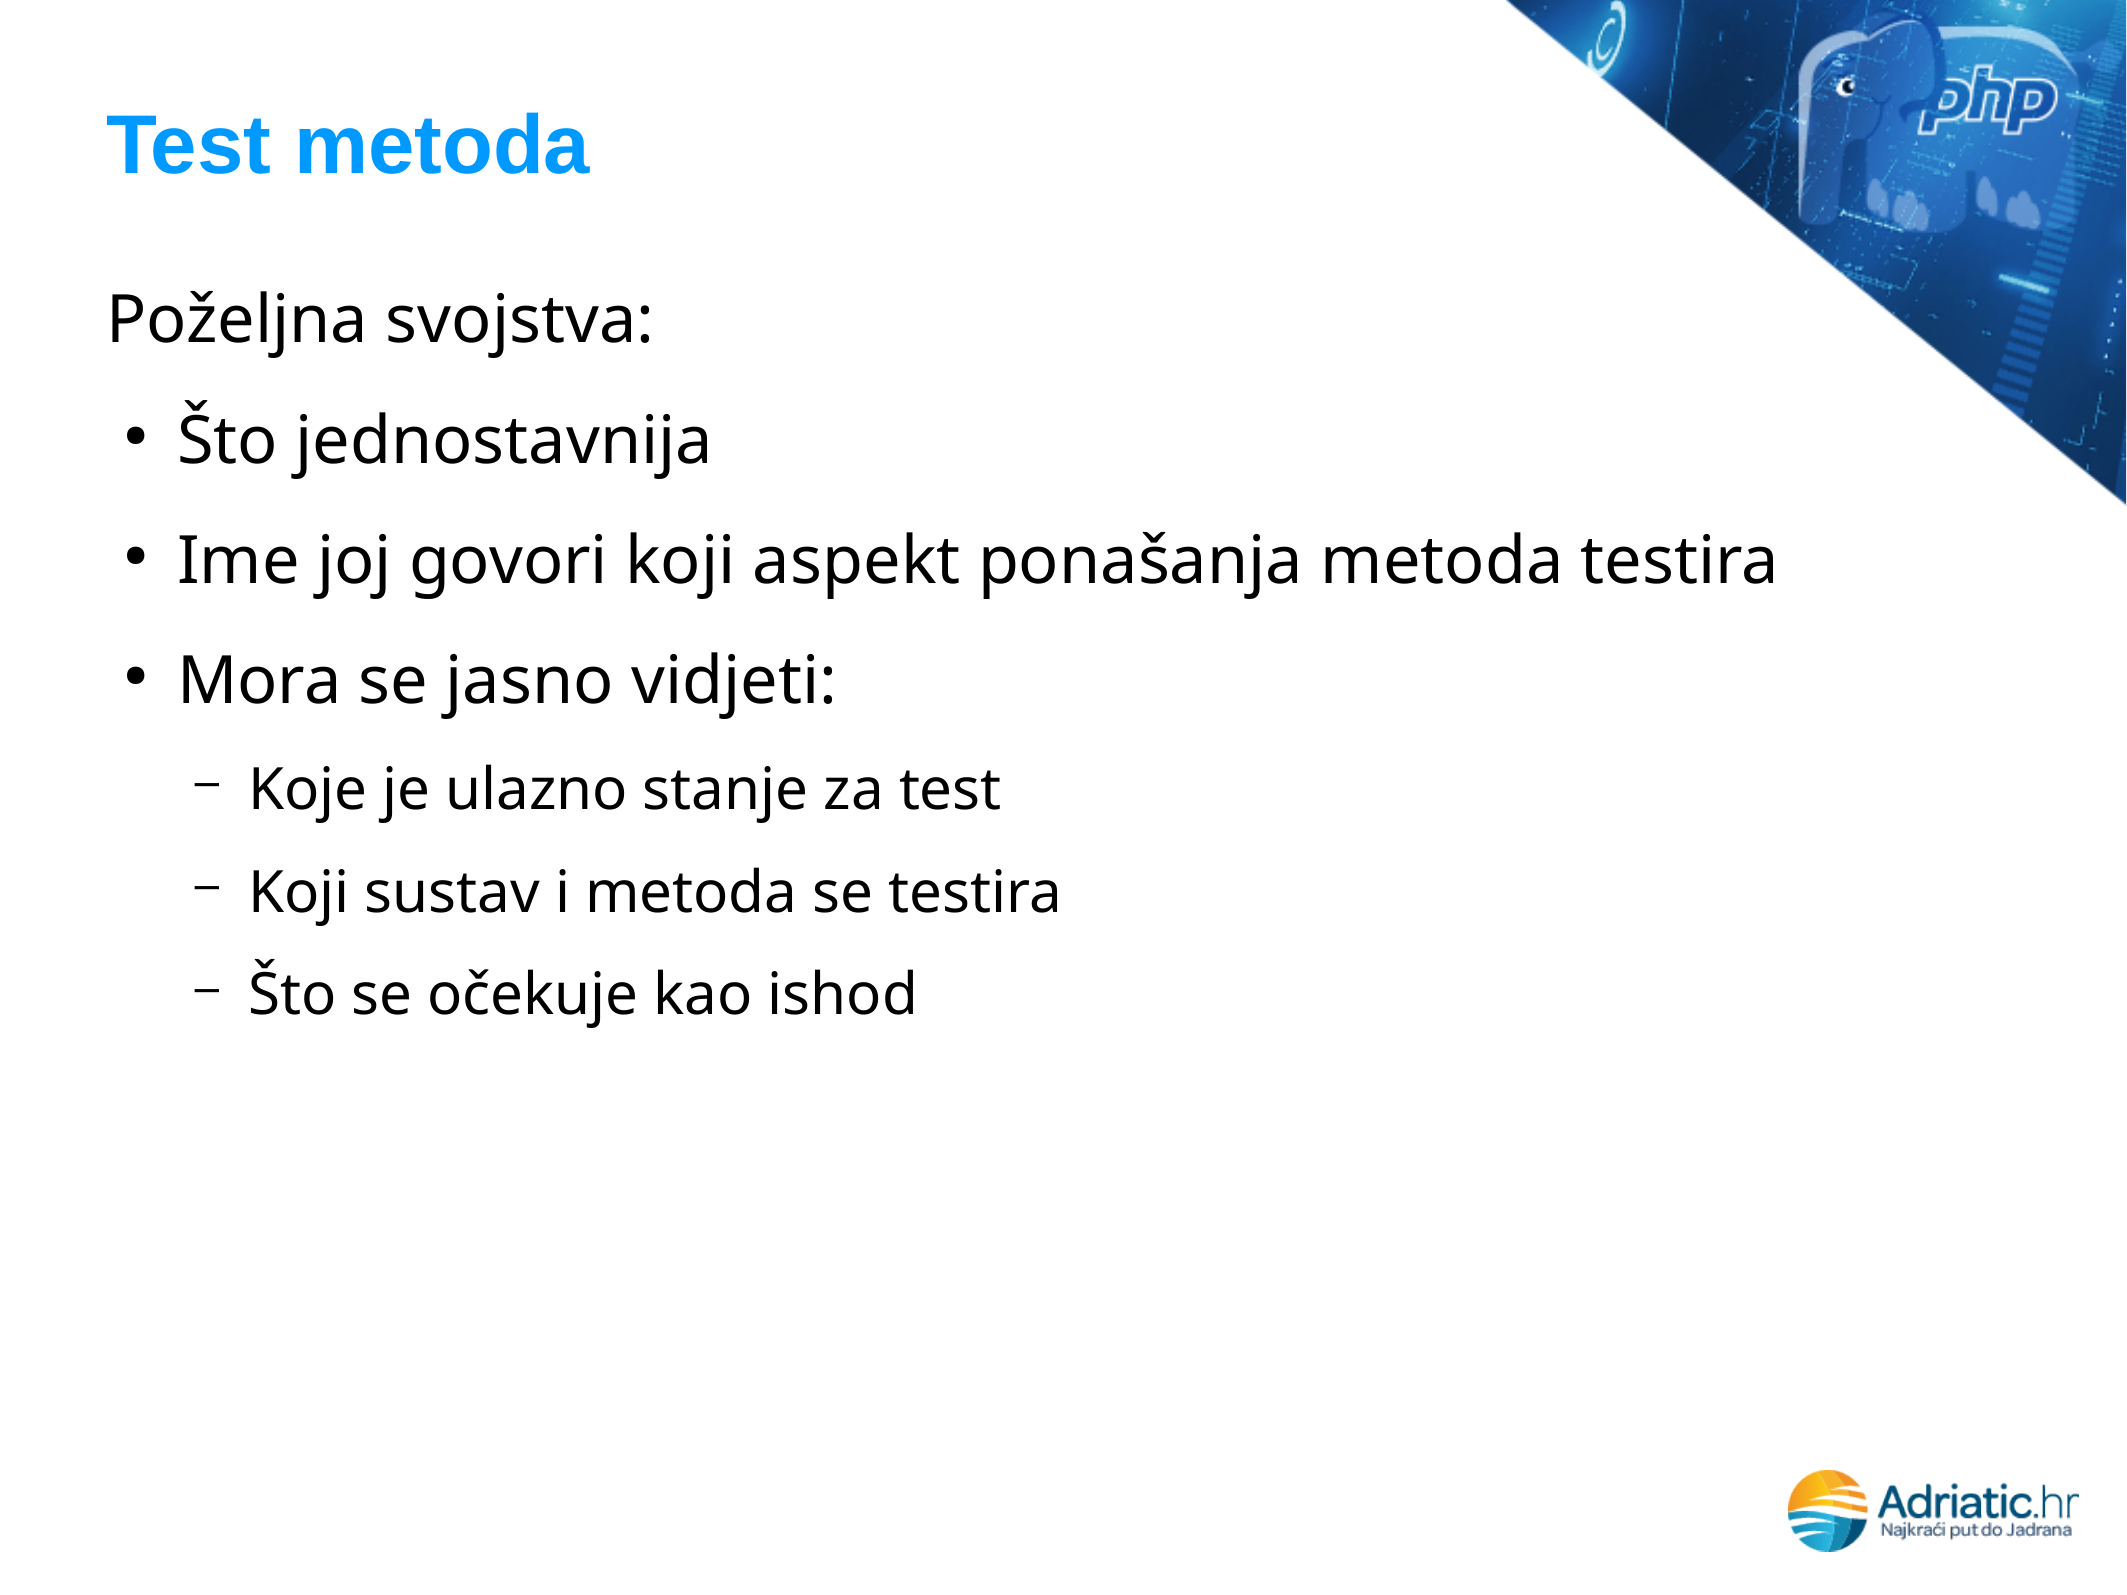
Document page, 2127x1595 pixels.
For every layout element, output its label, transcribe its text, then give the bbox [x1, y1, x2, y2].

picture [1788, 1470, 2079, 1552]
title Test metoda [106, 70, 1630, 219]
picture [1505, 0, 2127, 625]
list Poželjna svojstva: Što jednostavnija Ime joj govori koji aspekt ponašanja metoda testira Mora se jasno vidjeti: Koje je ulazno stanje za test Koji sustav i metoda se testira Što se očekuje kao ishod [106, 271, 2020, 1453]
